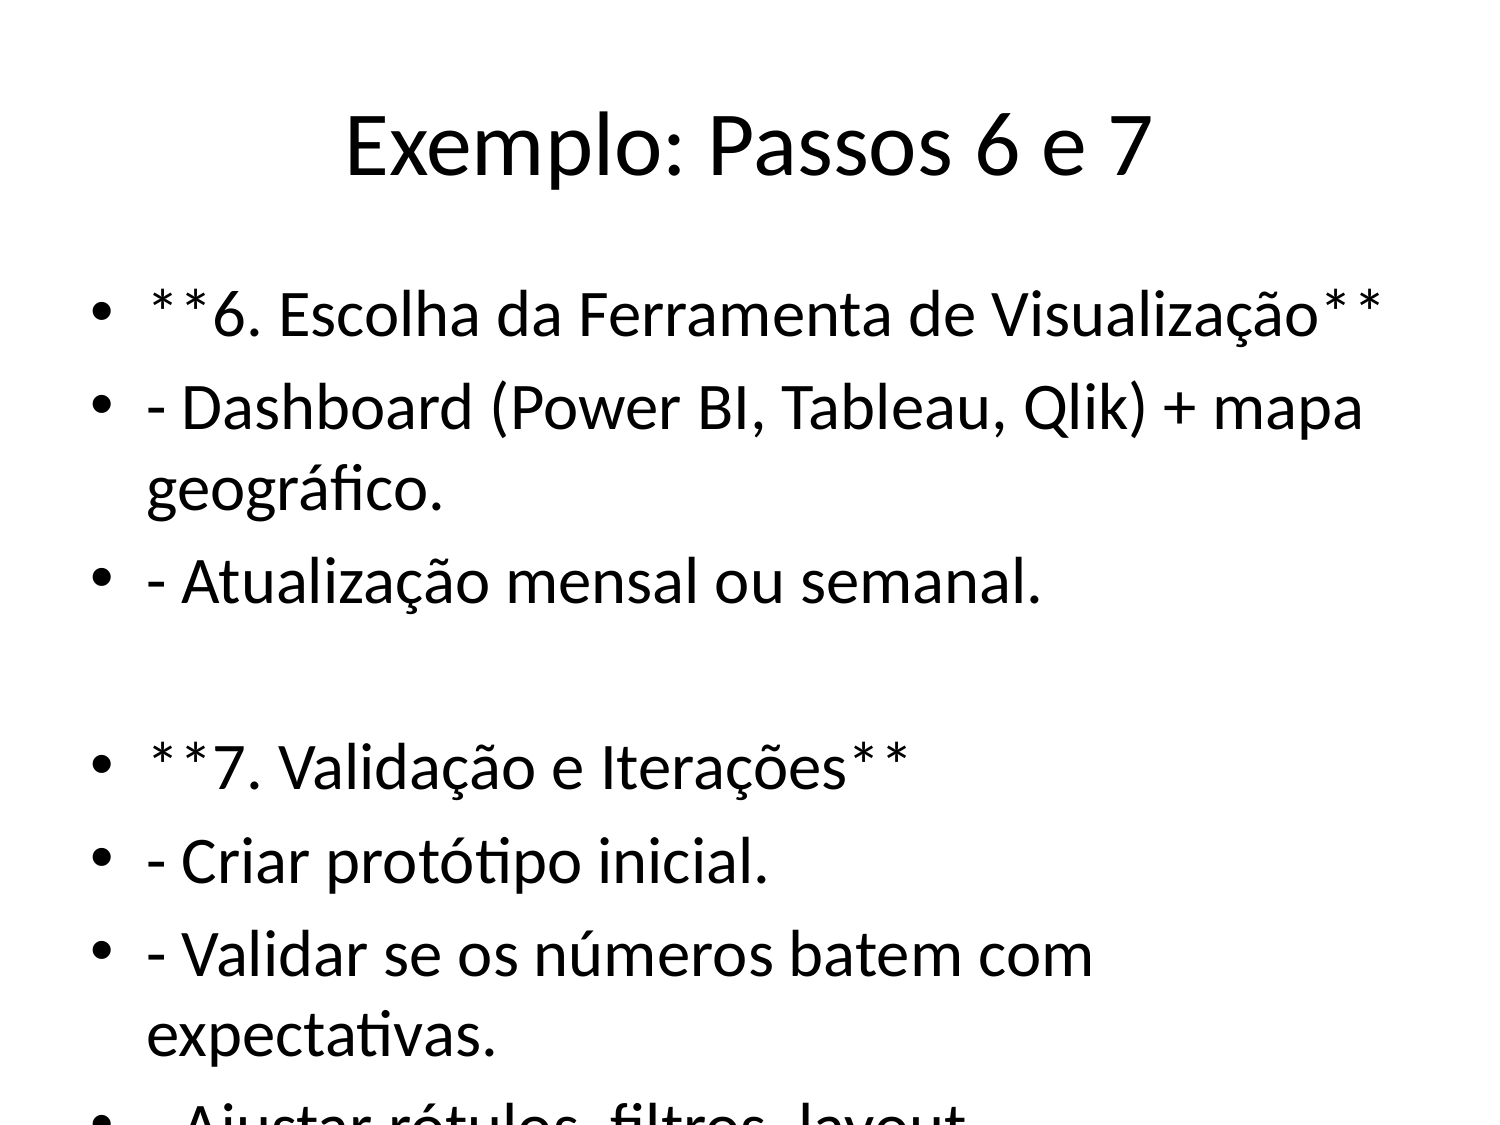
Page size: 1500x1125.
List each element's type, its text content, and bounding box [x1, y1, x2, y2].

list **6. Escolha da Ferramenta de Visualização** - Dashboard (Power BI, Tableau, Qlik) + mapa geográfico. - Atualização mensal ou semanal. **7. Validação e Iterações** - Criar protótipo inicial. - Validar se os números batem com expectativas. - Ajustar rótulos, filtros, layout. [75, 262, 1425, 1005]
title Exemplo: Passos 6 e 7 [75, 45, 1425, 233]
